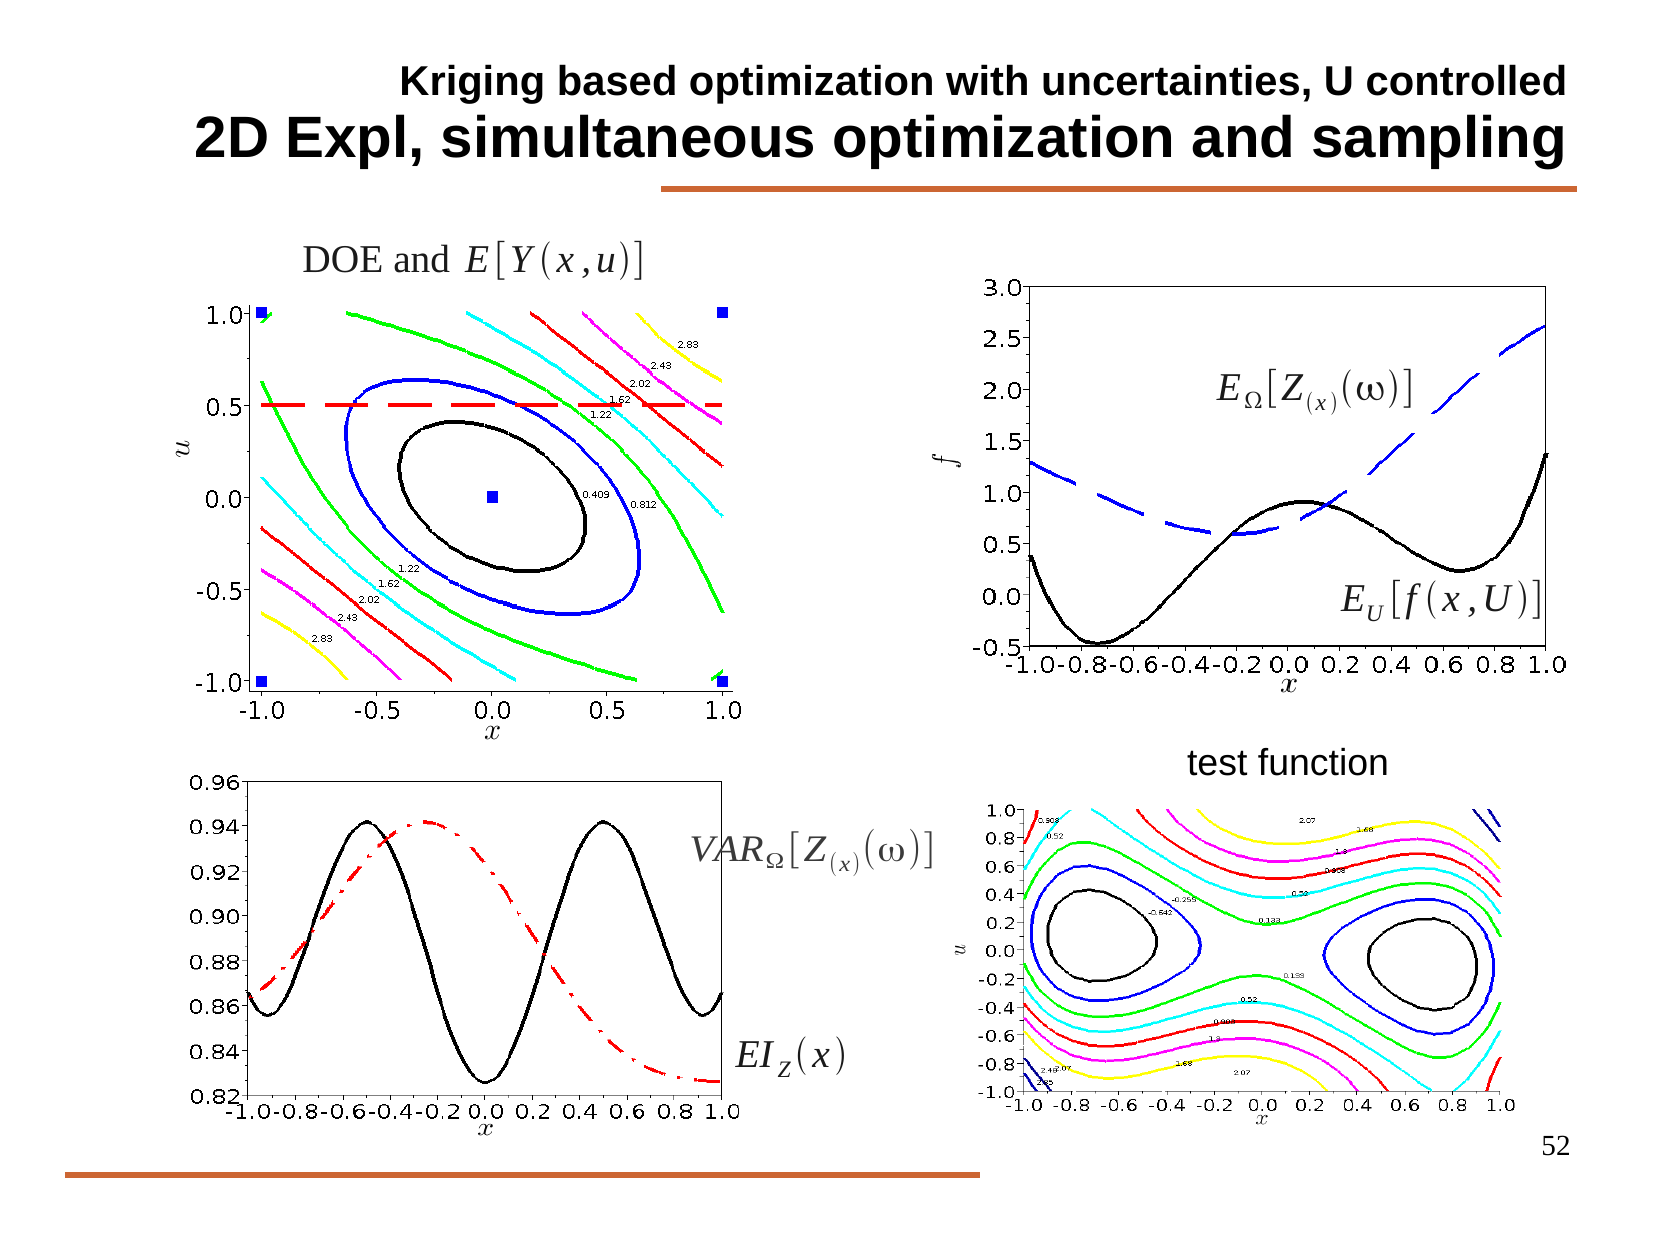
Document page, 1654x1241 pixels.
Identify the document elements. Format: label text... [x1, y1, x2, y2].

chart [282, 237, 654, 283]
chart [679, 826, 944, 877]
picture [944, 791, 1536, 1140]
picture [147, 773, 739, 1152]
text_box test function [1172, 734, 1510, 792]
picture [921, 277, 1566, 711]
text_box Kriging based optimization with uncertainties, U controlled 2D Expl, simultaneous optimization and sampling [165, 50, 1583, 178]
chart [1204, 366, 1424, 417]
picture [147, 295, 751, 761]
chart [723, 1033, 857, 1083]
chart [1328, 576, 1552, 626]
